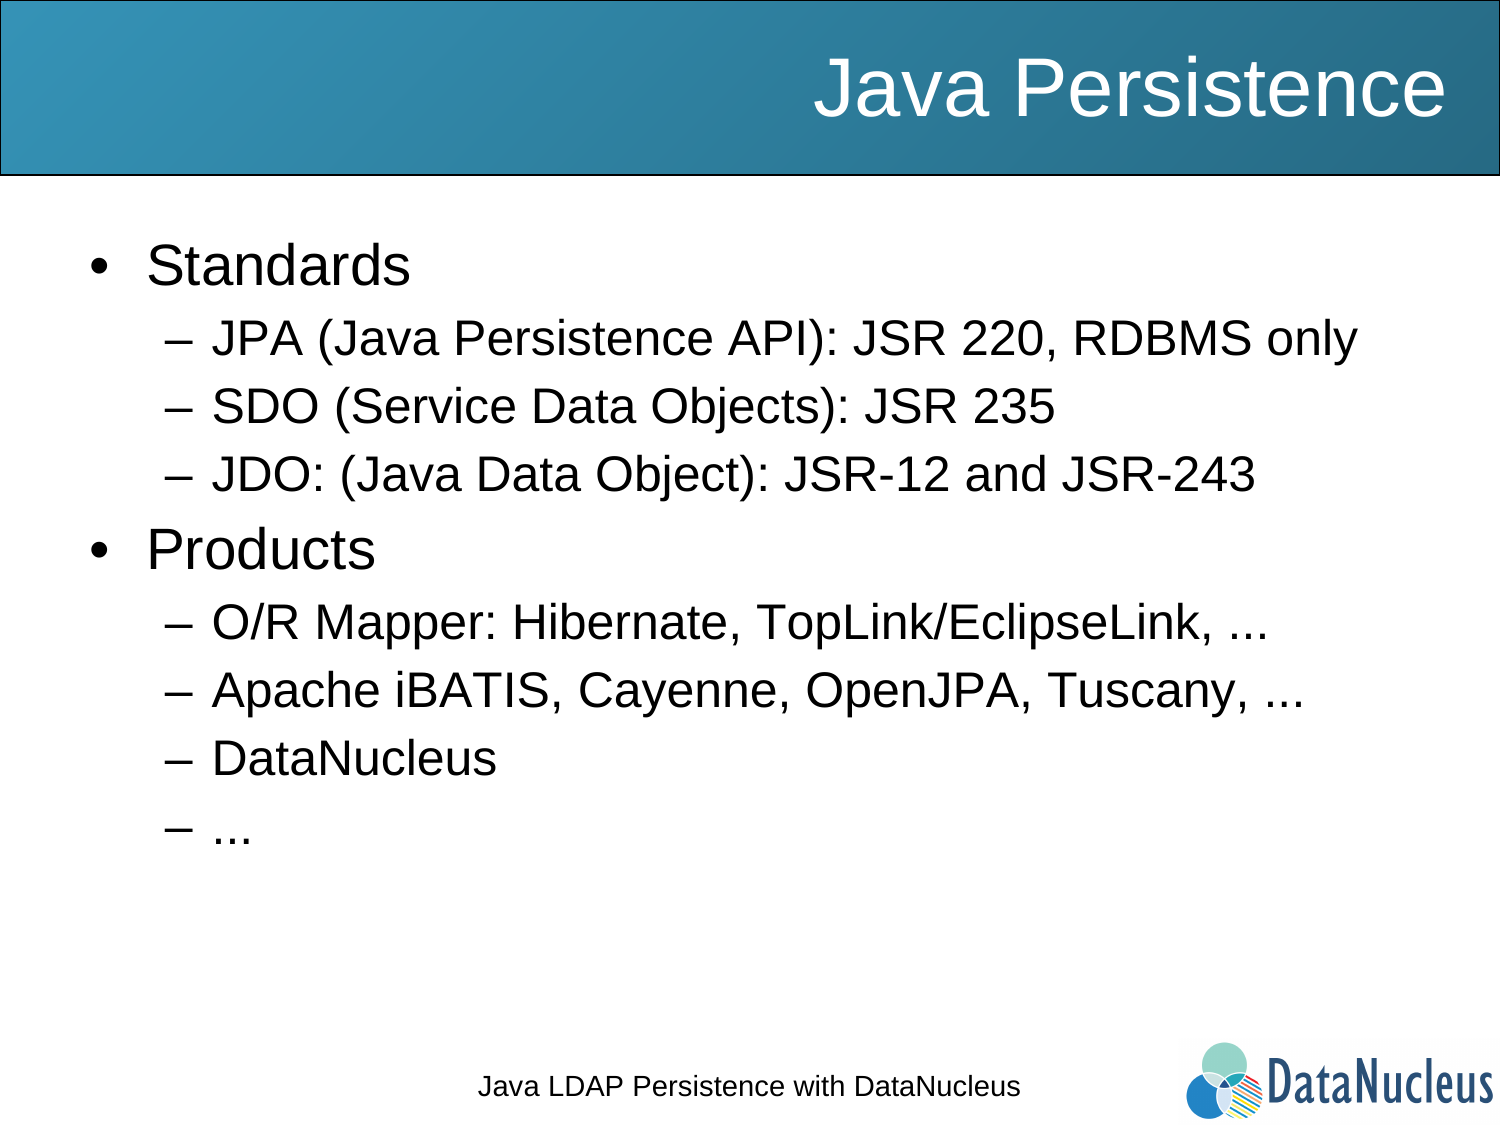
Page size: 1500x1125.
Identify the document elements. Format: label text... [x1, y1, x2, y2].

list Standards JPA (Java Persistence API): JSR 220, RDBMS only SDO (Service Data Objects): JSR 235 JDO: (Java Data Object): JSR-12 and JSR-243 Products O/R Mapper: Hibernate, TopLink/EclipseLink, ... Apache iBATIS, Cayenne, OpenJPA, Tuscany, ... DataNucleus ... [75, 224, 1426, 1013]
title Java Persistence [237, 12, 1463, 163]
picture [1178, 1038, 1500, 1125]
